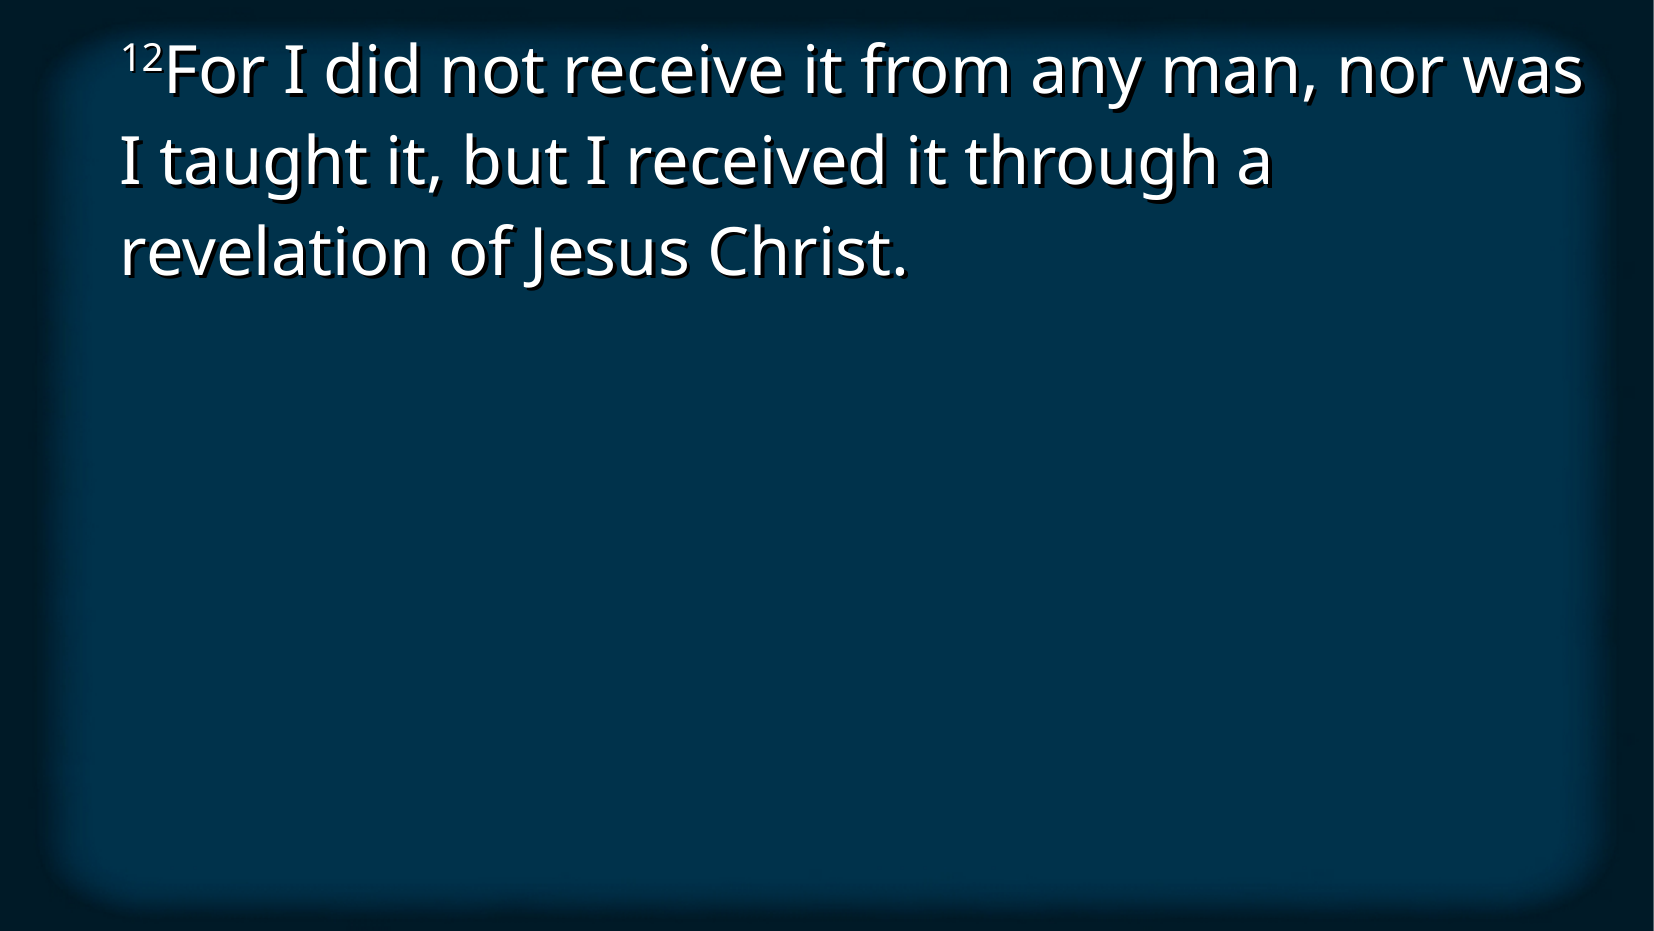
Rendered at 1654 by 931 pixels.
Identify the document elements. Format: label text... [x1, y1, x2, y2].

text_box 12For I did not receive it from any man, nor was I taught it, but I received it through a revelation of Jesus Christ. [105, 15, 1606, 316]
picture [0, 0, 1654, 931]
